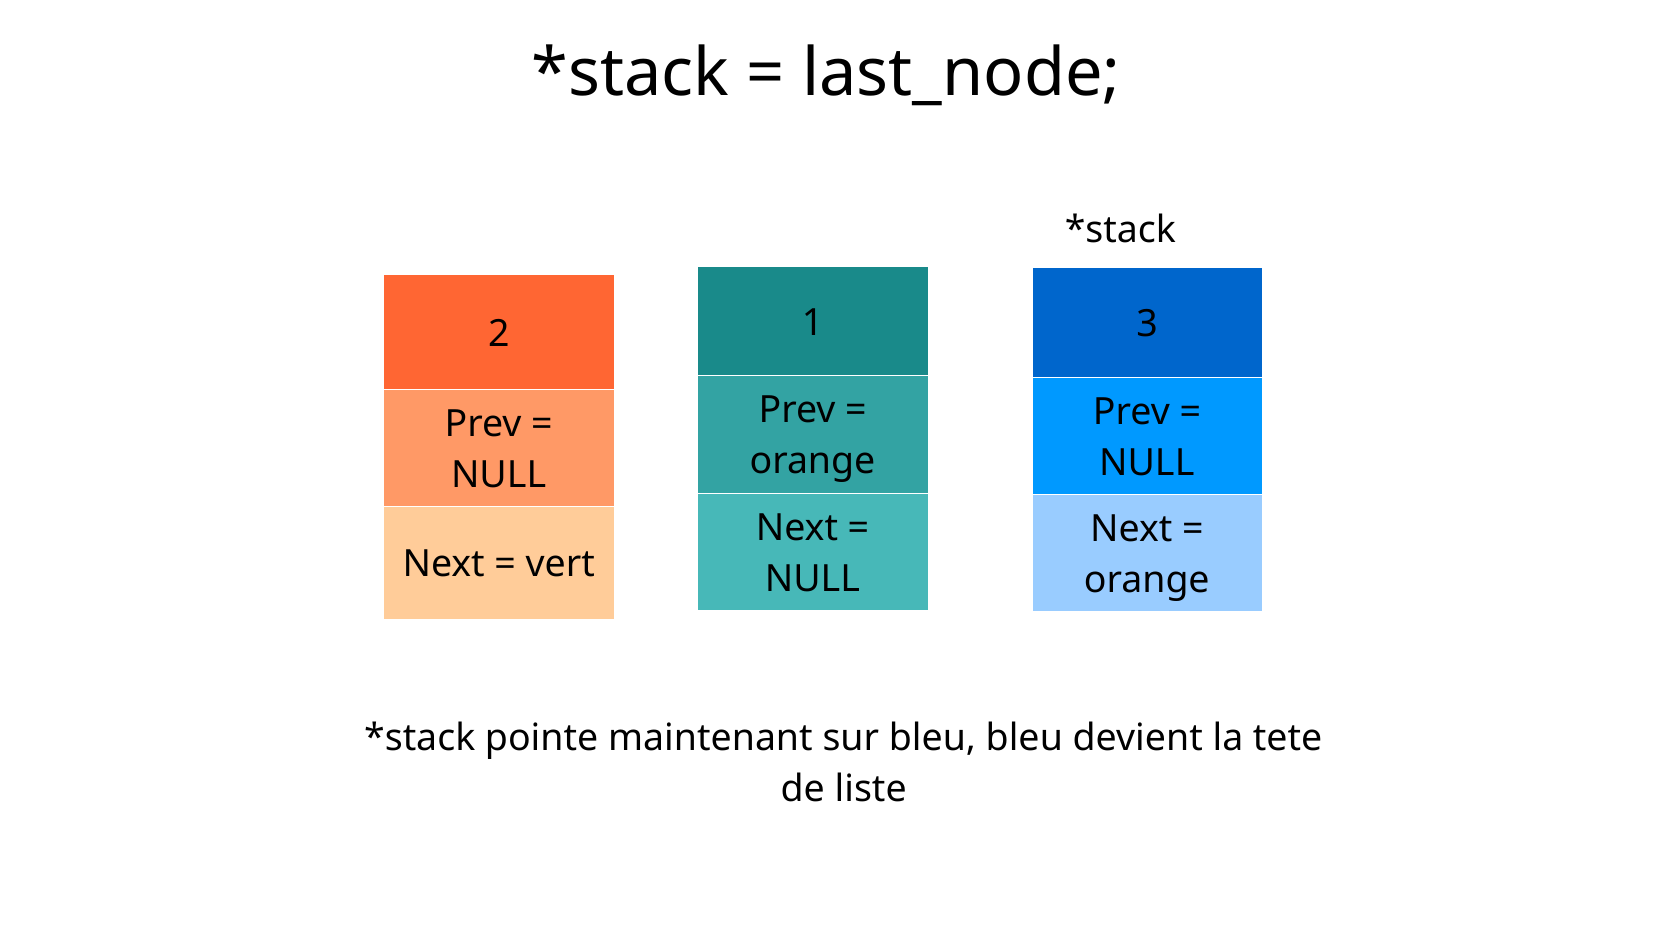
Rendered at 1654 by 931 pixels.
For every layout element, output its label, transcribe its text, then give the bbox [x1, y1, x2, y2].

table_header 1 [698, 267, 928, 375]
table_cell Next = NULL [698, 494, 928, 610]
text_box *stack pointe maintenant sur bleu, bleu devient la tete de liste [337, 709, 1351, 815]
table_cell Prev = orange [698, 376, 928, 493]
table_header 2 [384, 275, 614, 389]
table_header 3 [1033, 268, 1262, 377]
title *stack = last_node; [82, 34, 1571, 195]
text_box *stack [1050, 194, 1238, 255]
table_cell Prev = NULL [1033, 378, 1262, 494]
table_cell Prev = NULL [384, 390, 614, 506]
table_cell Next = orange [1033, 495, 1262, 611]
table_cell Next = vert [384, 507, 614, 619]
